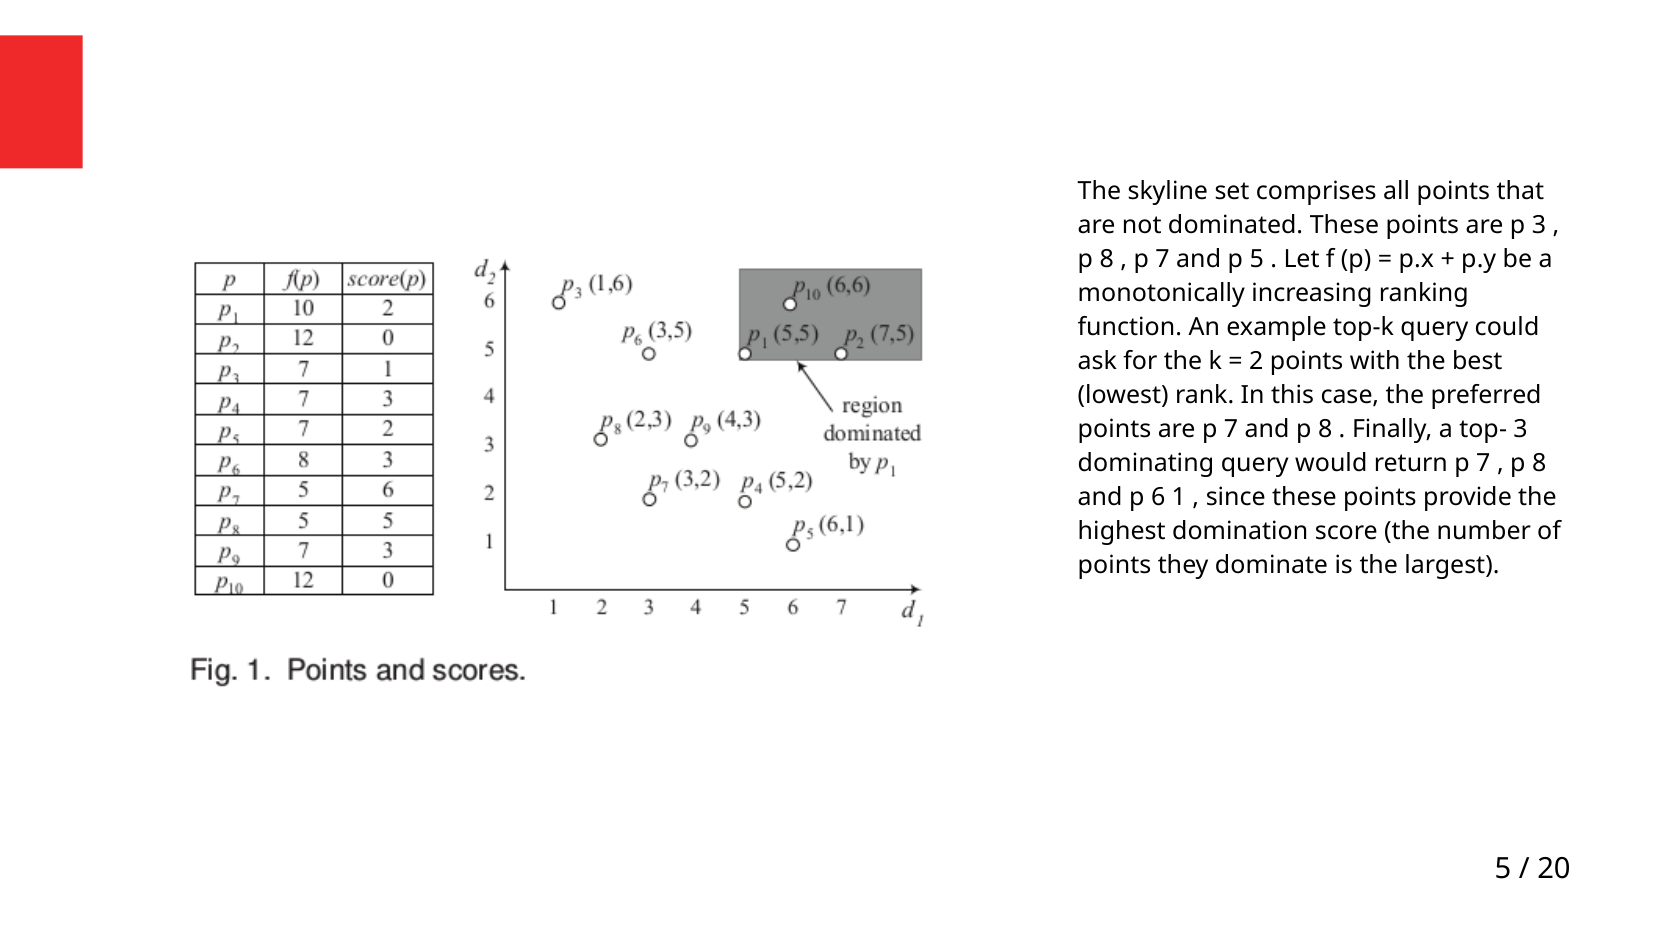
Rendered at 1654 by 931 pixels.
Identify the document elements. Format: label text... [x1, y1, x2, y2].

text_box The skyline set comprises all points that are not dominated. These points are p 3 , p 8 , p 7 and p 5 . Let f (p) = p.x + p.y be a monotonically increasing ranking function. An example top-k query could ask for the k = 2 points with the best (lowest) rank. In this case, the preferred points are p 7 and p 8 . Finally, a top- 3 dominating query would return p 7 , p 8 and p 6 1 , since these points provide the highest domination score (the number of points they dominate is the largest). [1062, 165, 1595, 769]
picture [165, 225, 949, 716]
